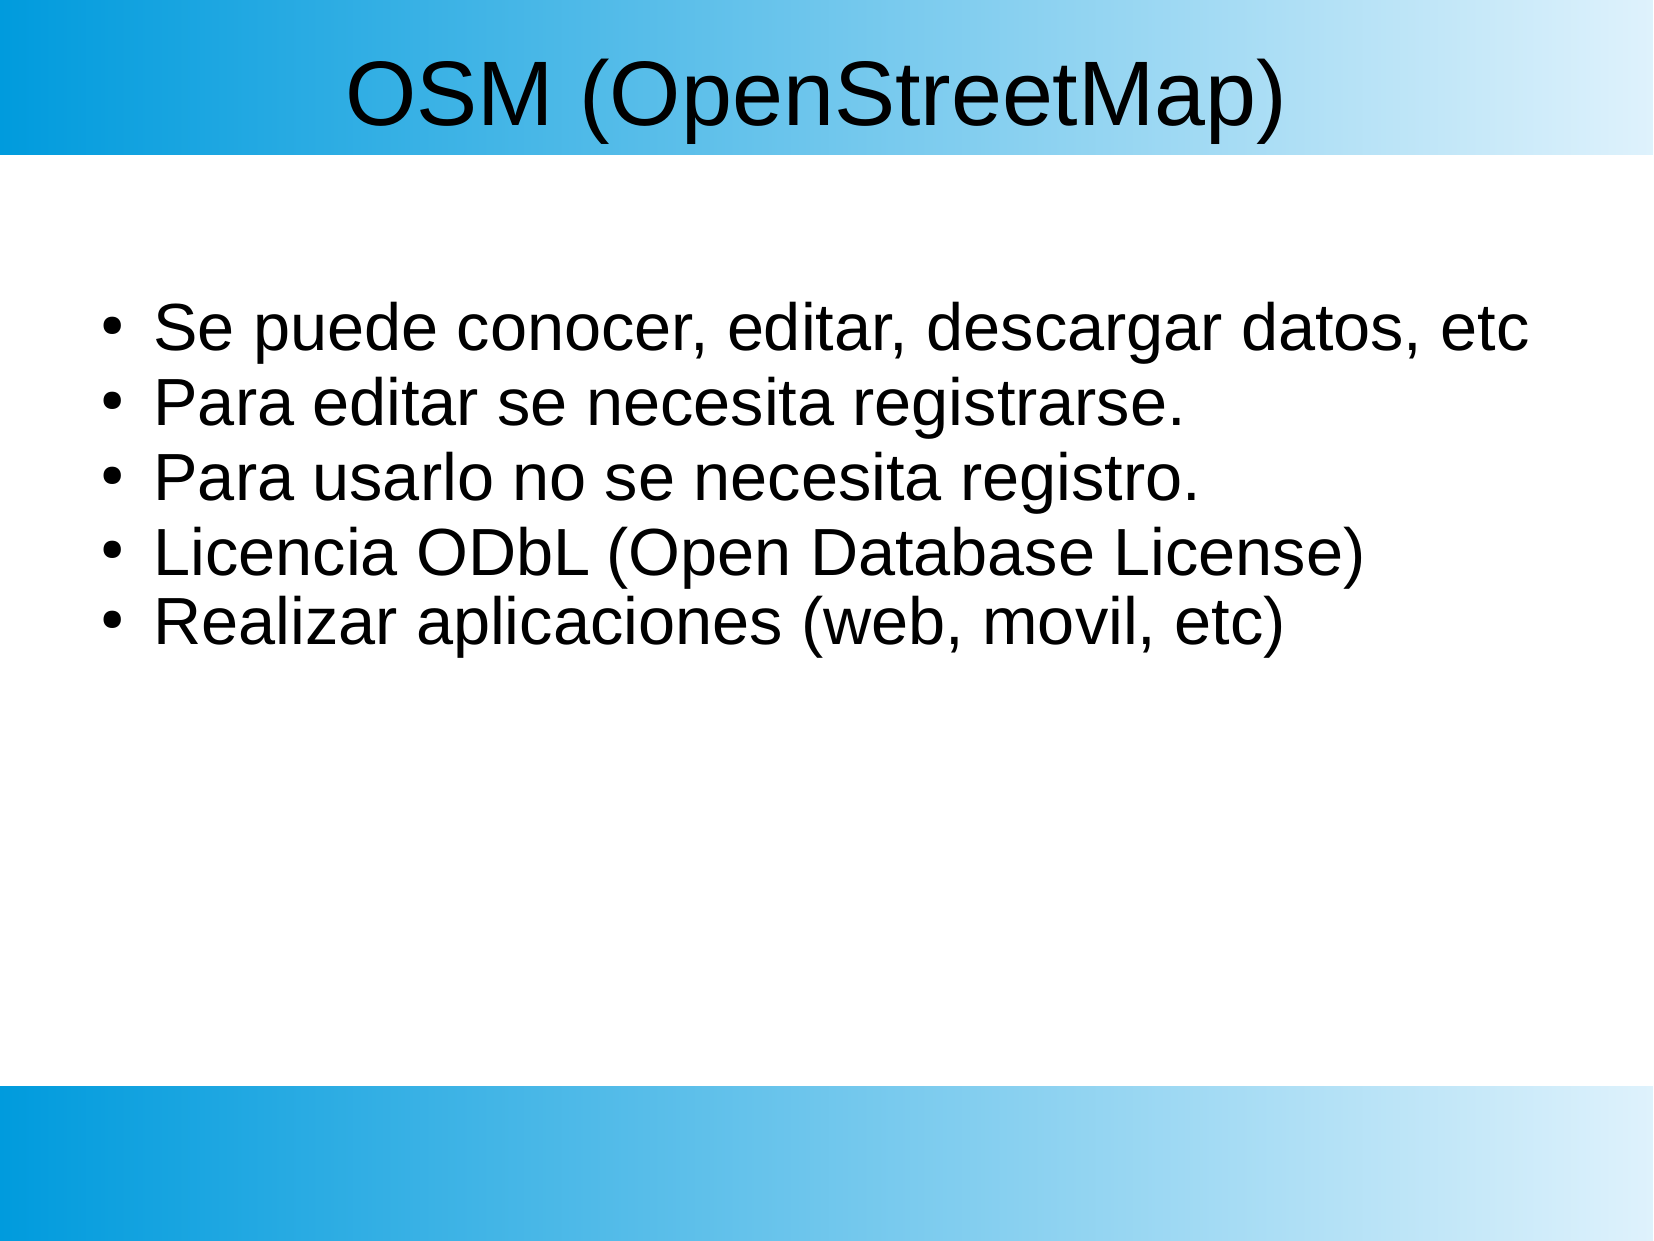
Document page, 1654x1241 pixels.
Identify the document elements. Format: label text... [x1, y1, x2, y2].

list Se puede conocer, editar, descargar datos, etc Para editar se necesita registrarse. Para usarlo no se necesita registro. Licencia ODbL (Open Database License) Realizar aplicaciones (web, movil, etc) [82, 290, 1571, 1010]
text_box OSM (OpenStreetMap) [330, 35, 1347, 153]
